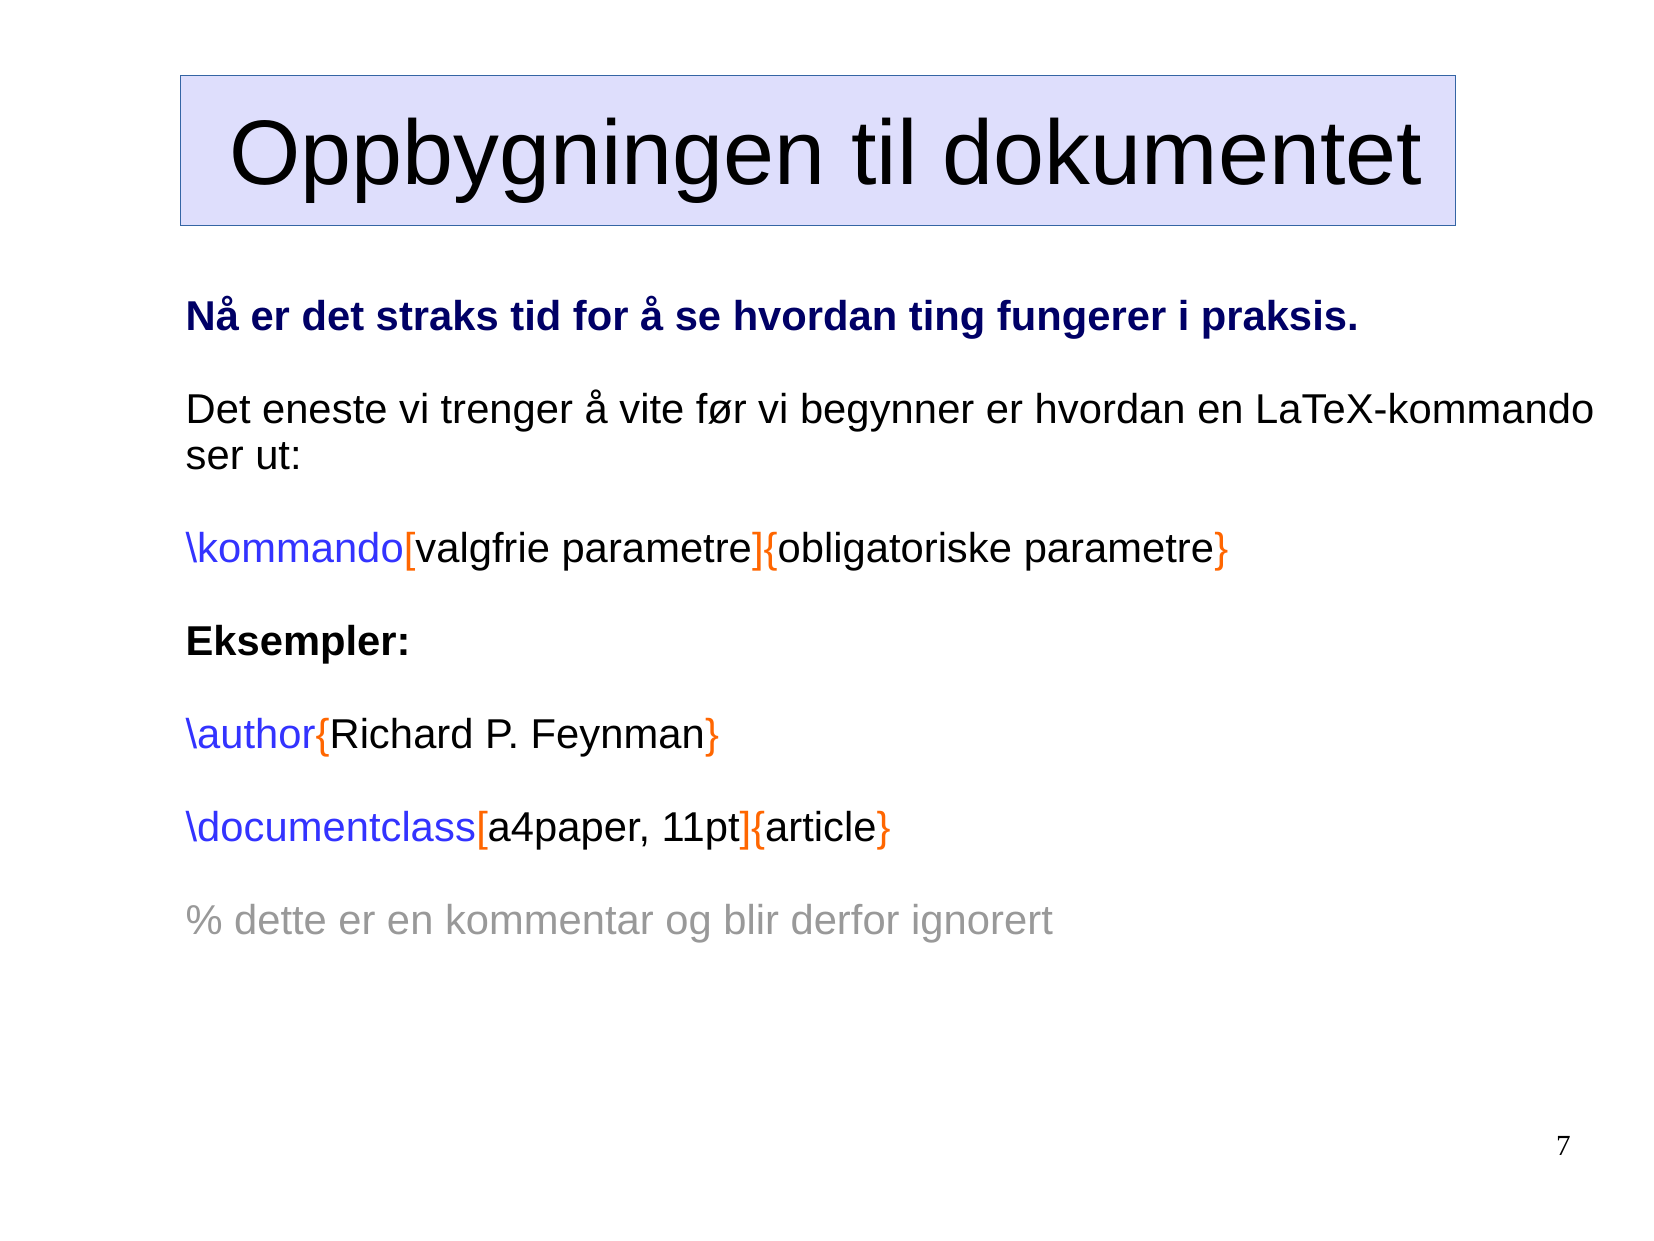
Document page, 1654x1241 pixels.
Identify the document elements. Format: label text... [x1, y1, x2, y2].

title Oppbygningen til dokumentet [82, 49, 1571, 257]
text_box Nå er det straks tid for å se hvordan ting fungerer i praksis. Det eneste vi trenger å vite før vi begynner er hvordan en LaTeX-kommando ser ut: \kommando[valgfrie parametre]{obligatoriske parametre} Eksempler: \author{Richard P. Feynman} \documentclass[a4paper, 11pt]{article} % dette er en kommentar og blir derfor ignorert [170, 285, 1629, 951]
